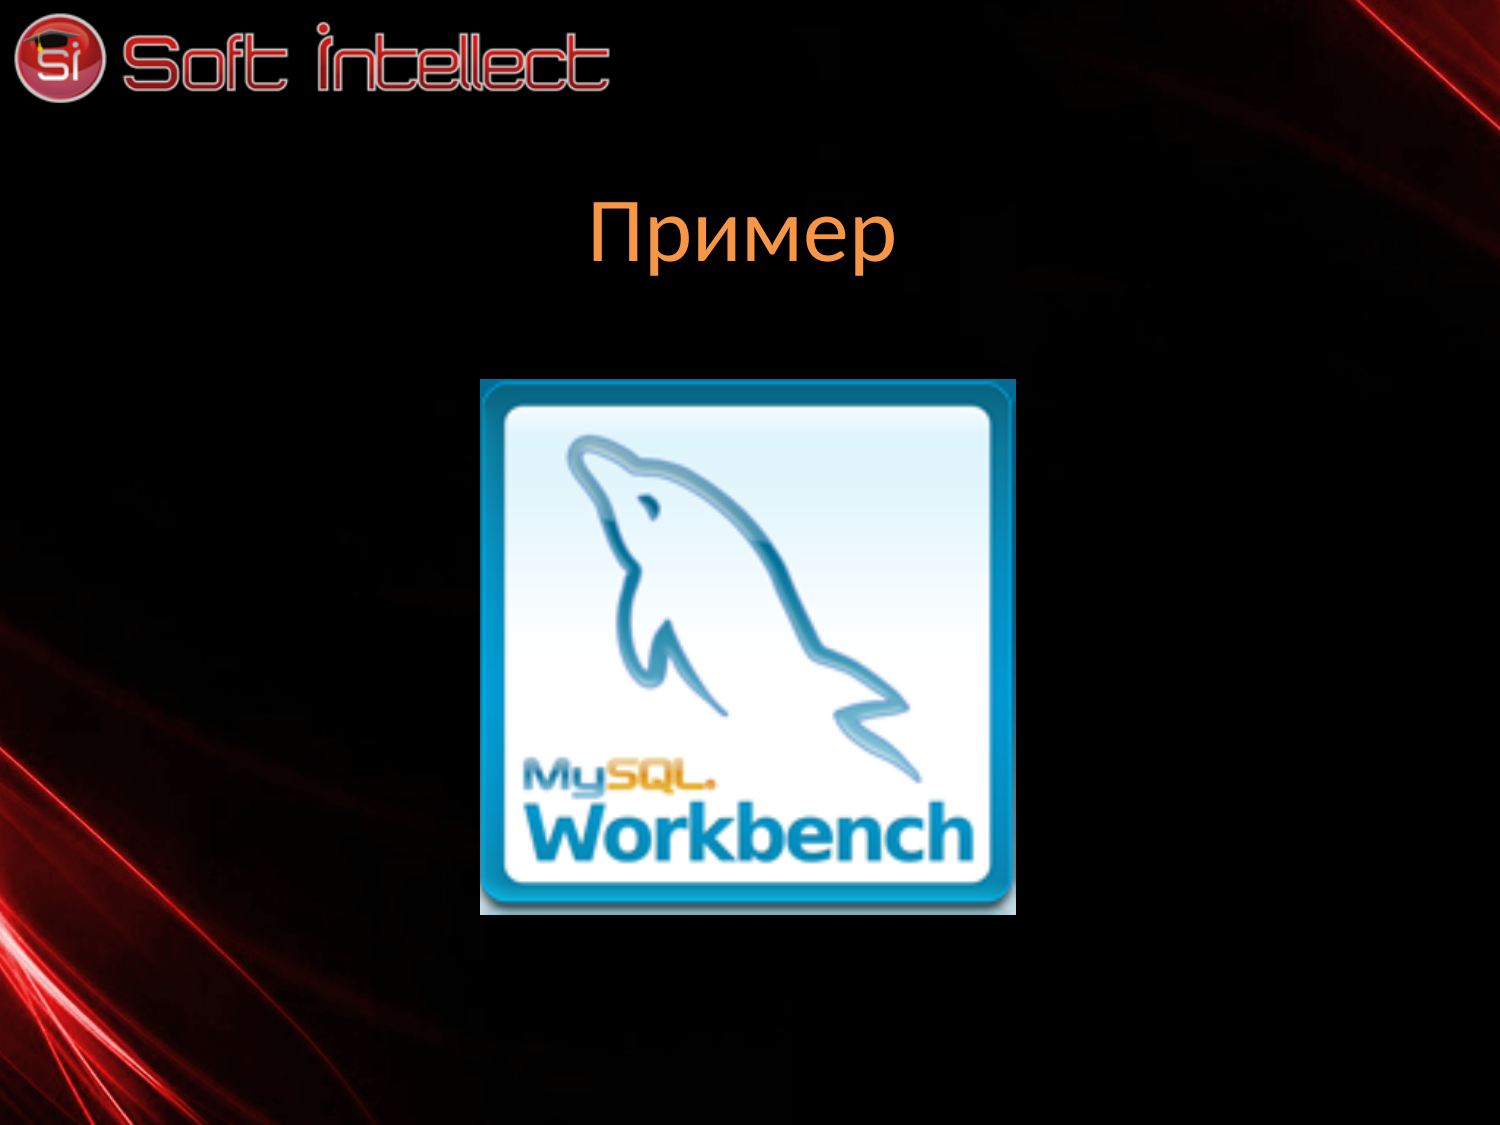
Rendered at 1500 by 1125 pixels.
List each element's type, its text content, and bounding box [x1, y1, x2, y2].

text_box Пример [105, 104, 1380, 346]
picture [0, 0, 1500, 1125]
